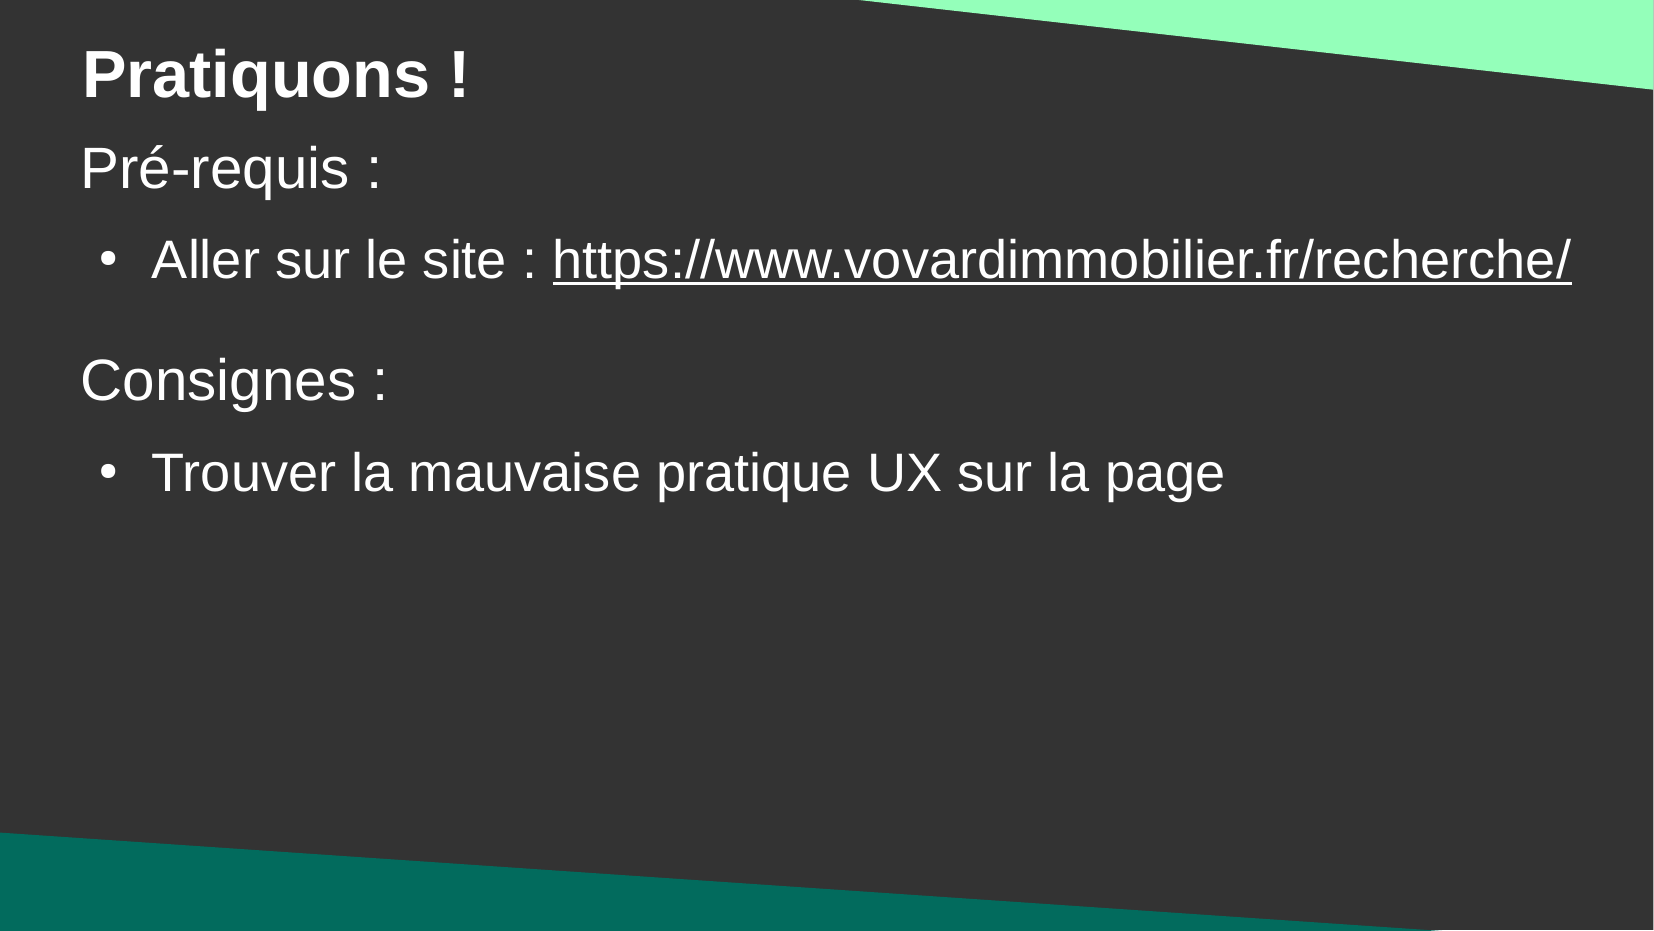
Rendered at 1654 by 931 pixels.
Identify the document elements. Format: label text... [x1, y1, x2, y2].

title Pratiquons ! [82, 37, 1571, 114]
list Consignes : Trouver la mauvaise pratique UX sur la page [80, 348, 1620, 508]
text_box [858, 0, 1654, 90]
list Pré-requis : Aller sur le site : https://www.vovardimmobilier.fr/recherche/ [80, 135, 1620, 296]
